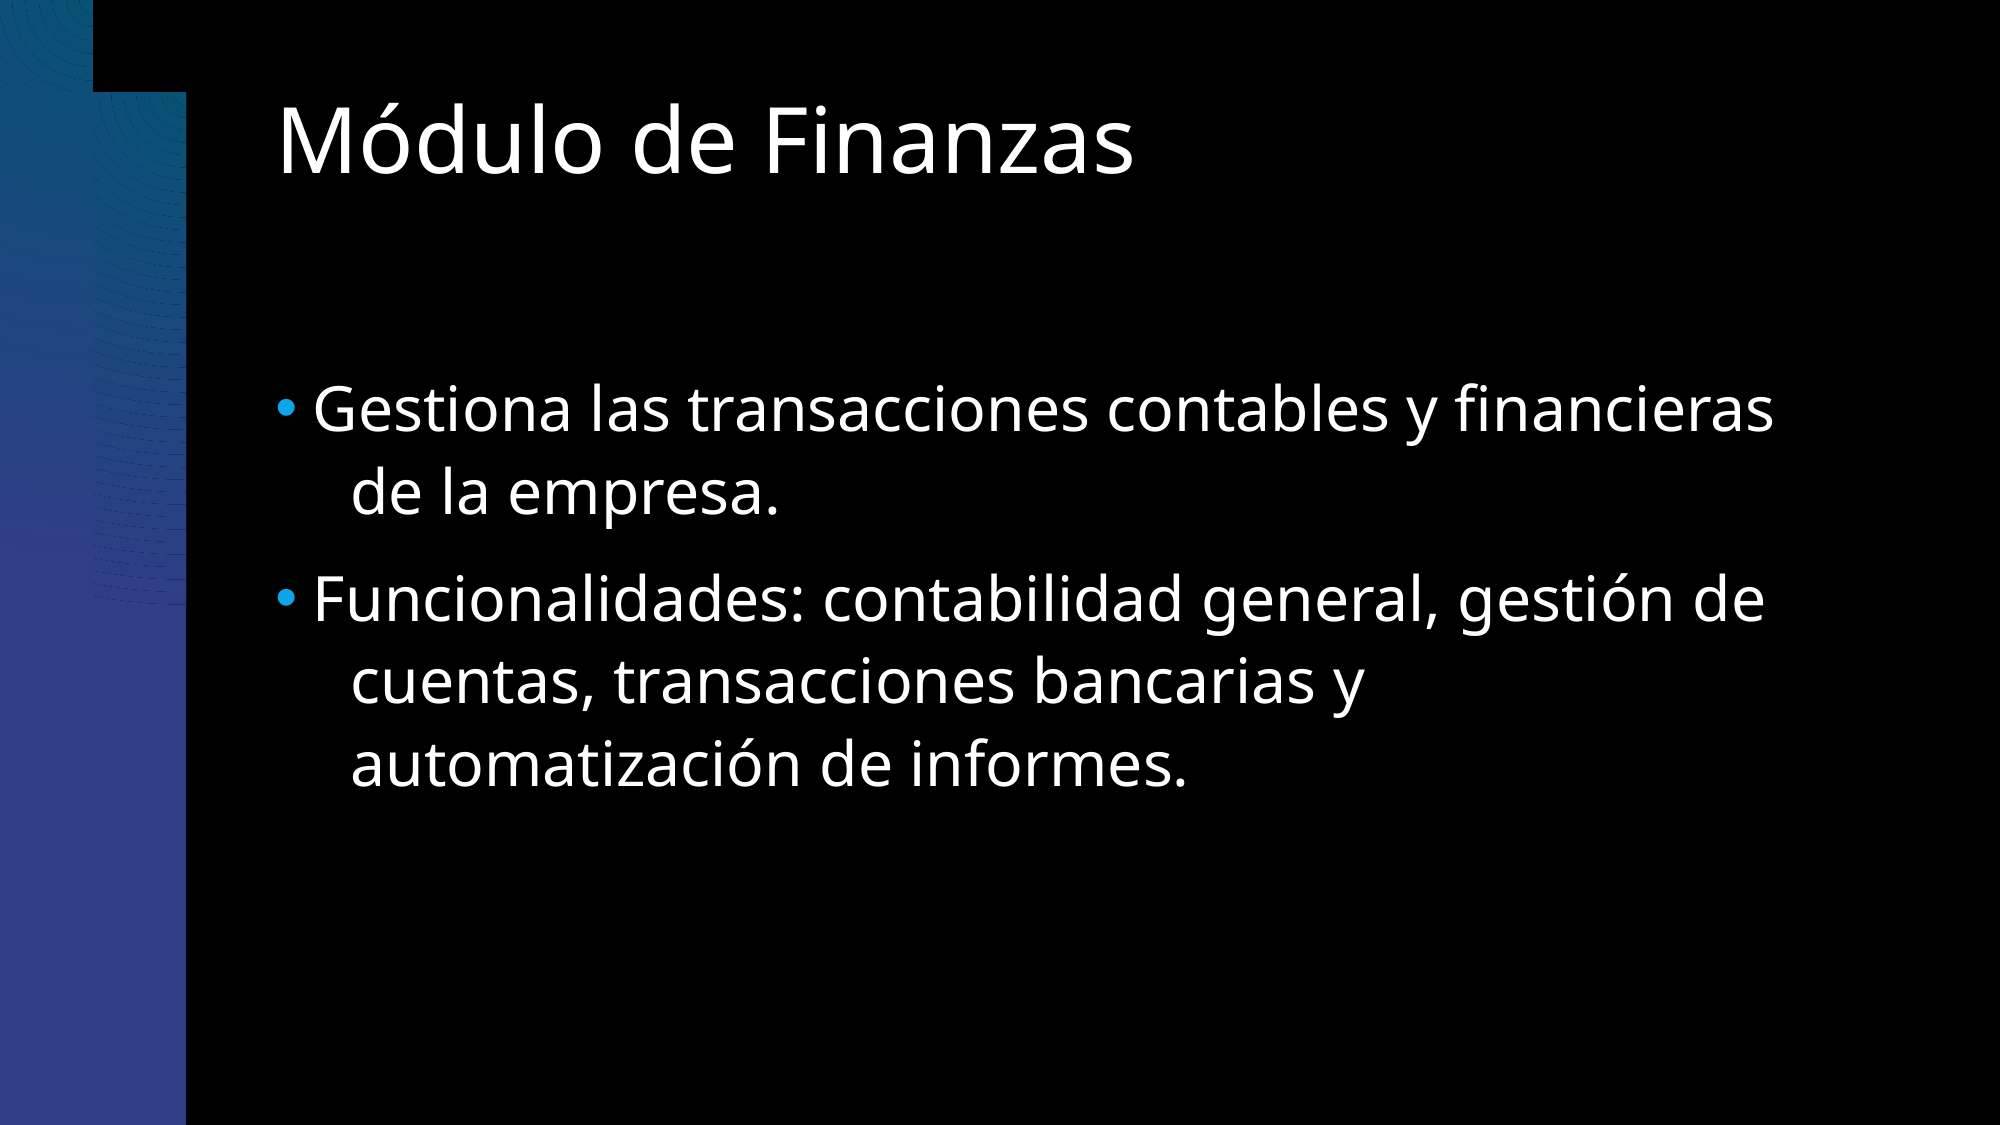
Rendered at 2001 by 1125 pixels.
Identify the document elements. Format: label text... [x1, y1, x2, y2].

title Módulo de Finanzas [260, 74, 1817, 330]
list Gestiona las transacciones contables y financieras de la empresa. Funcionalidades: contabilidad general, gestión de cuentas, transacciones bancarias y automatización de informes. [260, 354, 1817, 999]
